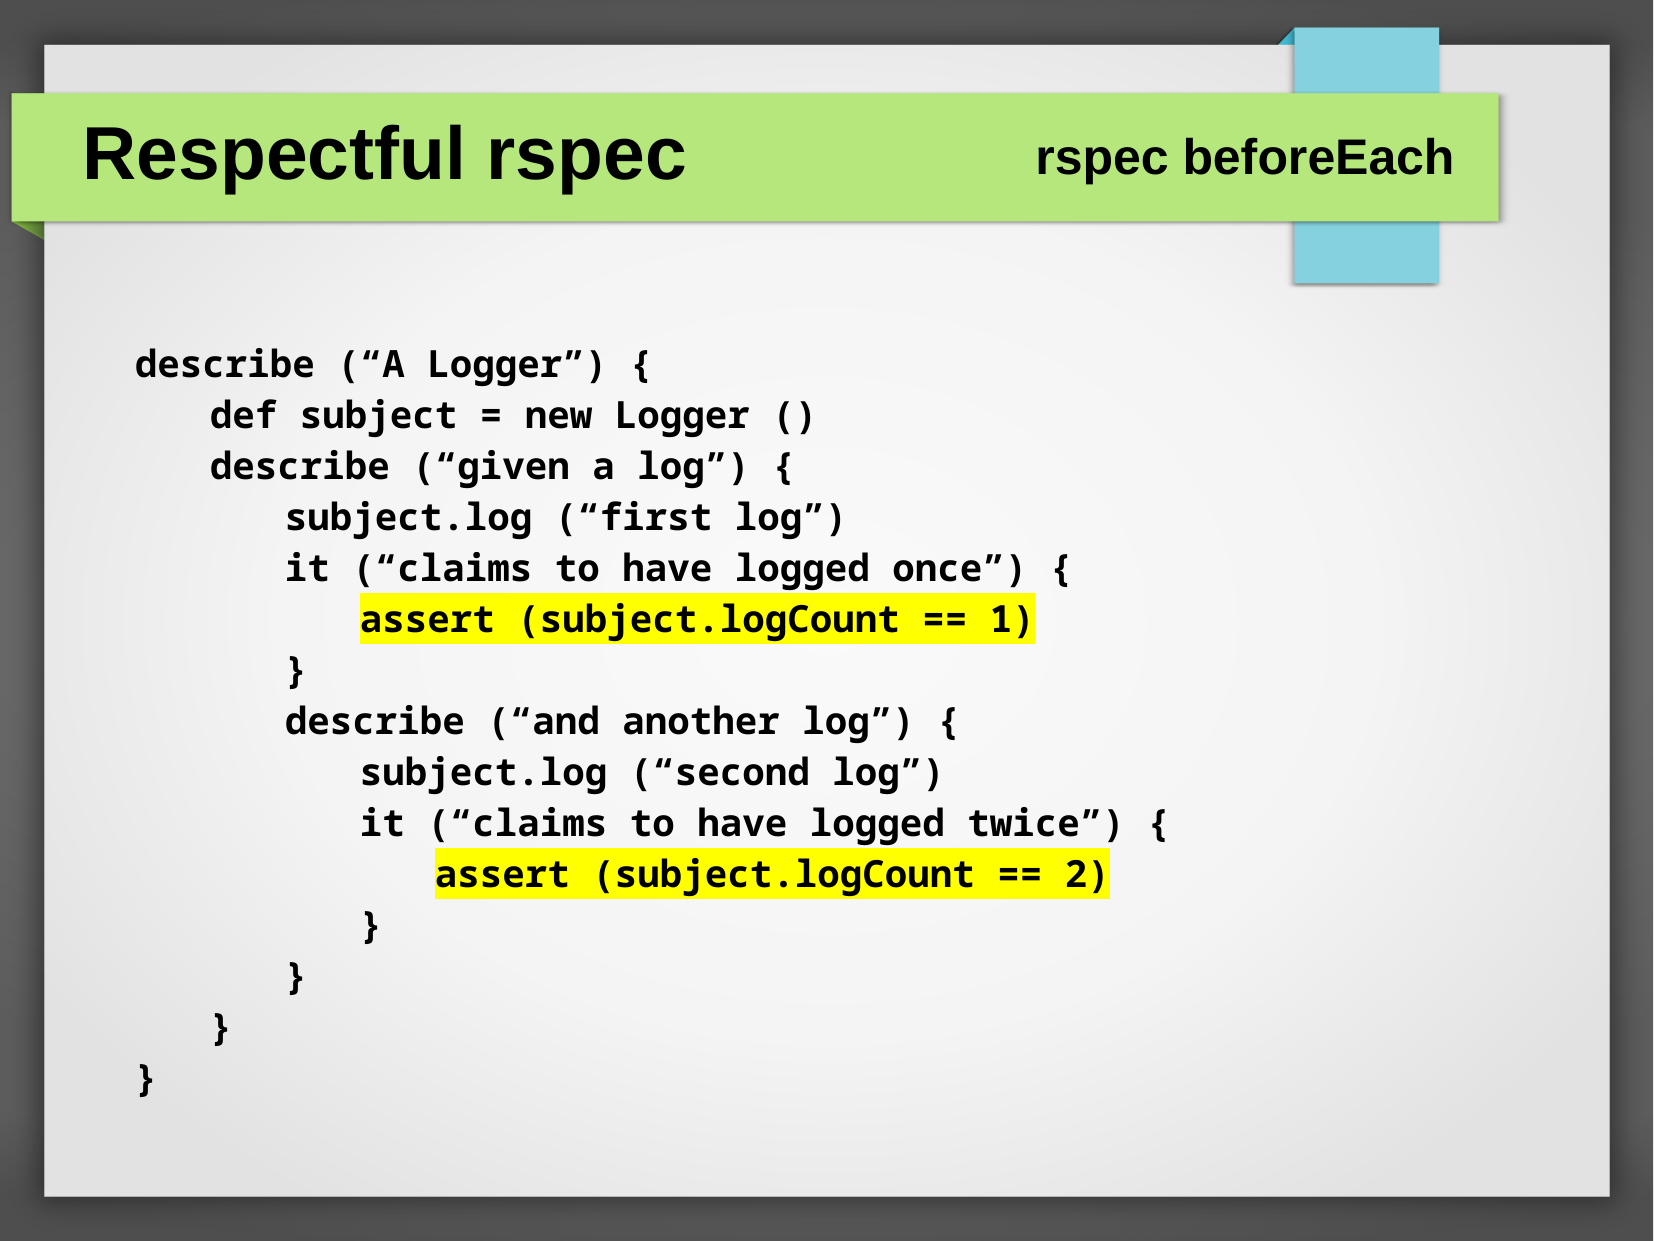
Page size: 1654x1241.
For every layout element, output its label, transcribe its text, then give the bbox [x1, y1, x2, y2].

title rspec beforeEach [869, 97, 1455, 216]
picture [0, 0, 1654, 1241]
text_box describe (“A Logger”) { def subject = new Logger () describe (“given a log”) { subject.log (“first log”) it (“claims to have logged once”) { assert (subject.logCount == 1) } describe (“and another log”) { subject.log (“second log”) it (“claims to have logged twice”) { assert (subject.logCount == 2) } } } } [119, 330, 1530, 1017]
title Respectful rspec [82, 94, 705, 213]
